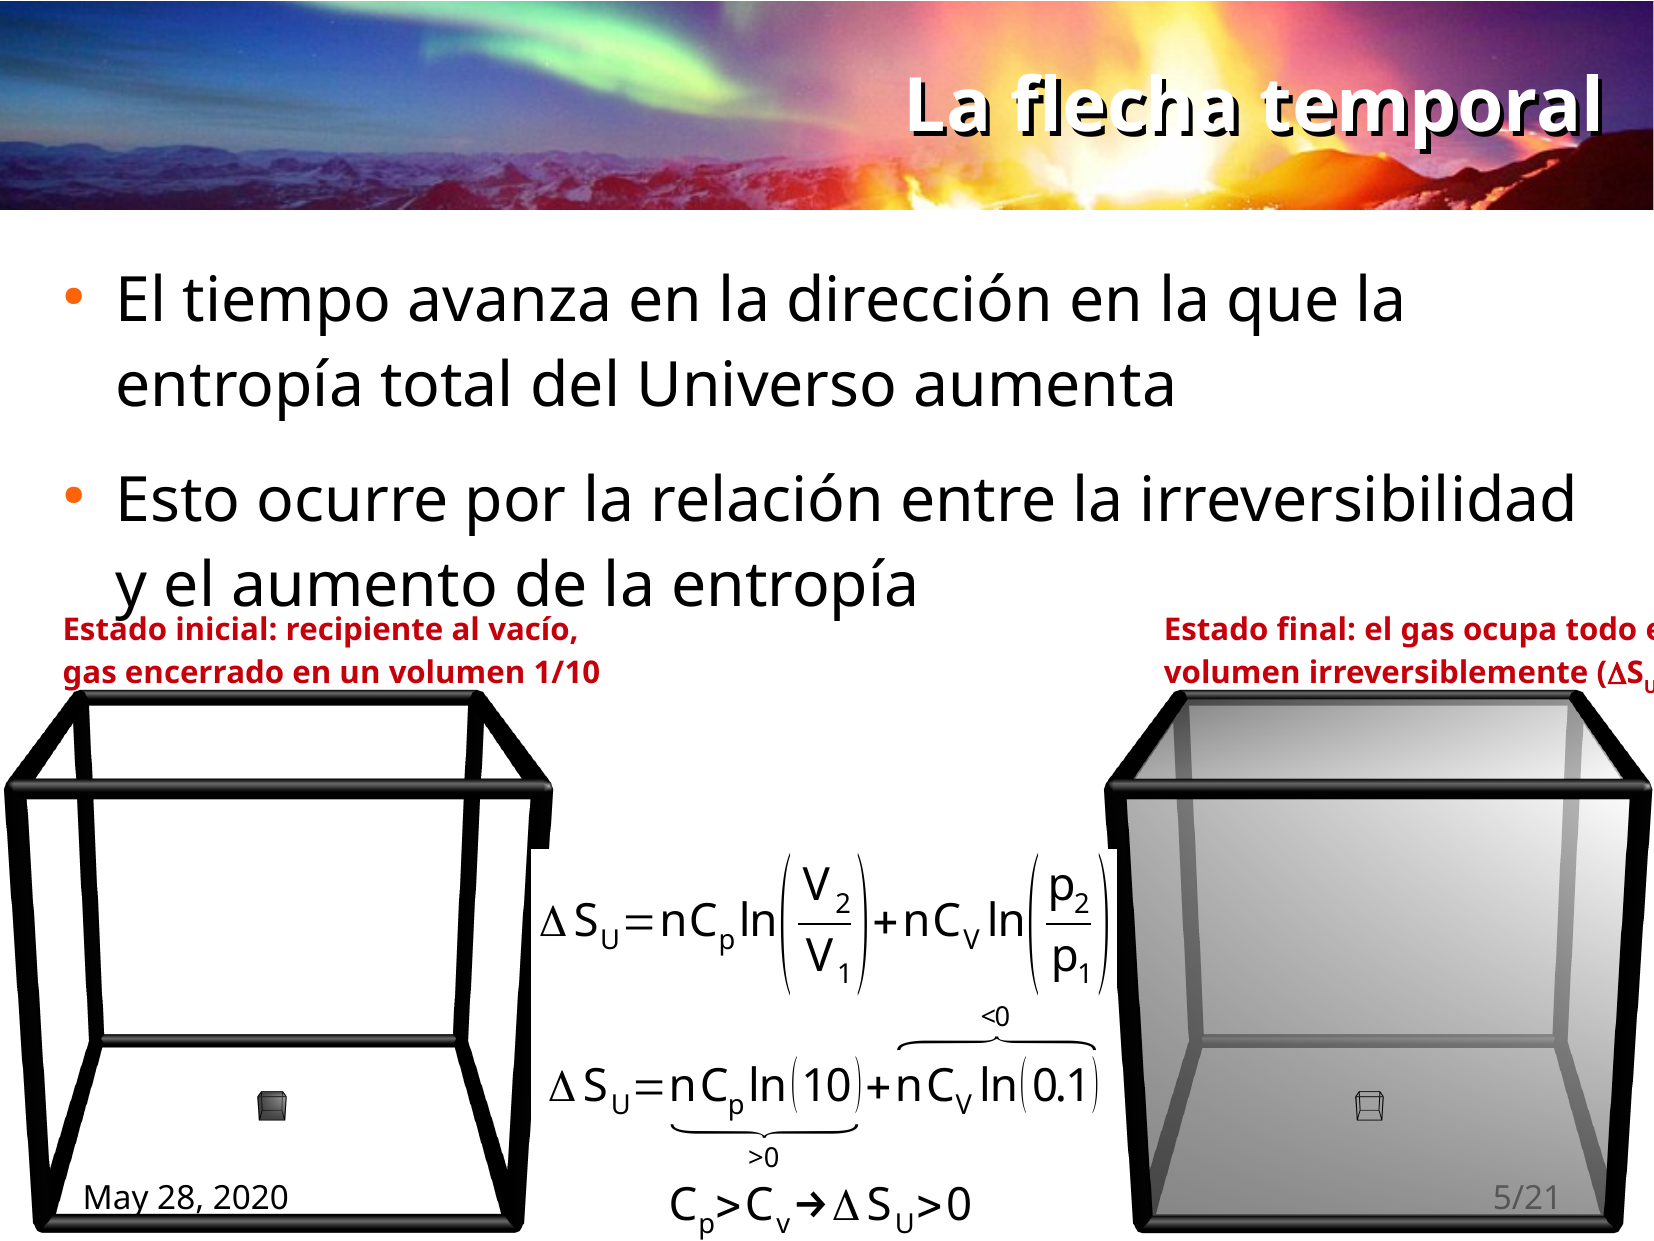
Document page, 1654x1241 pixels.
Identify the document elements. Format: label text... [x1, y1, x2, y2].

text_box Estado final: el gas ocupa todo el volumen irreversiblemente (DSU>0) [1149, 600, 1651, 698]
text_box Estado inicial: recipiente al vacío, gas encerrado en un volumen 1/10 [48, 600, 541, 691]
title La flecha temporal [45, 15, 1606, 191]
chart [531, 849, 1118, 1241]
picture [0, 1, 1654, 210]
list El tiempo avanza en la dirección en la que la entropía total del Universo aumenta Esto ocurre por la relación entre la irreversibilidad y el aumento de la entropía [45, 255, 1606, 685]
